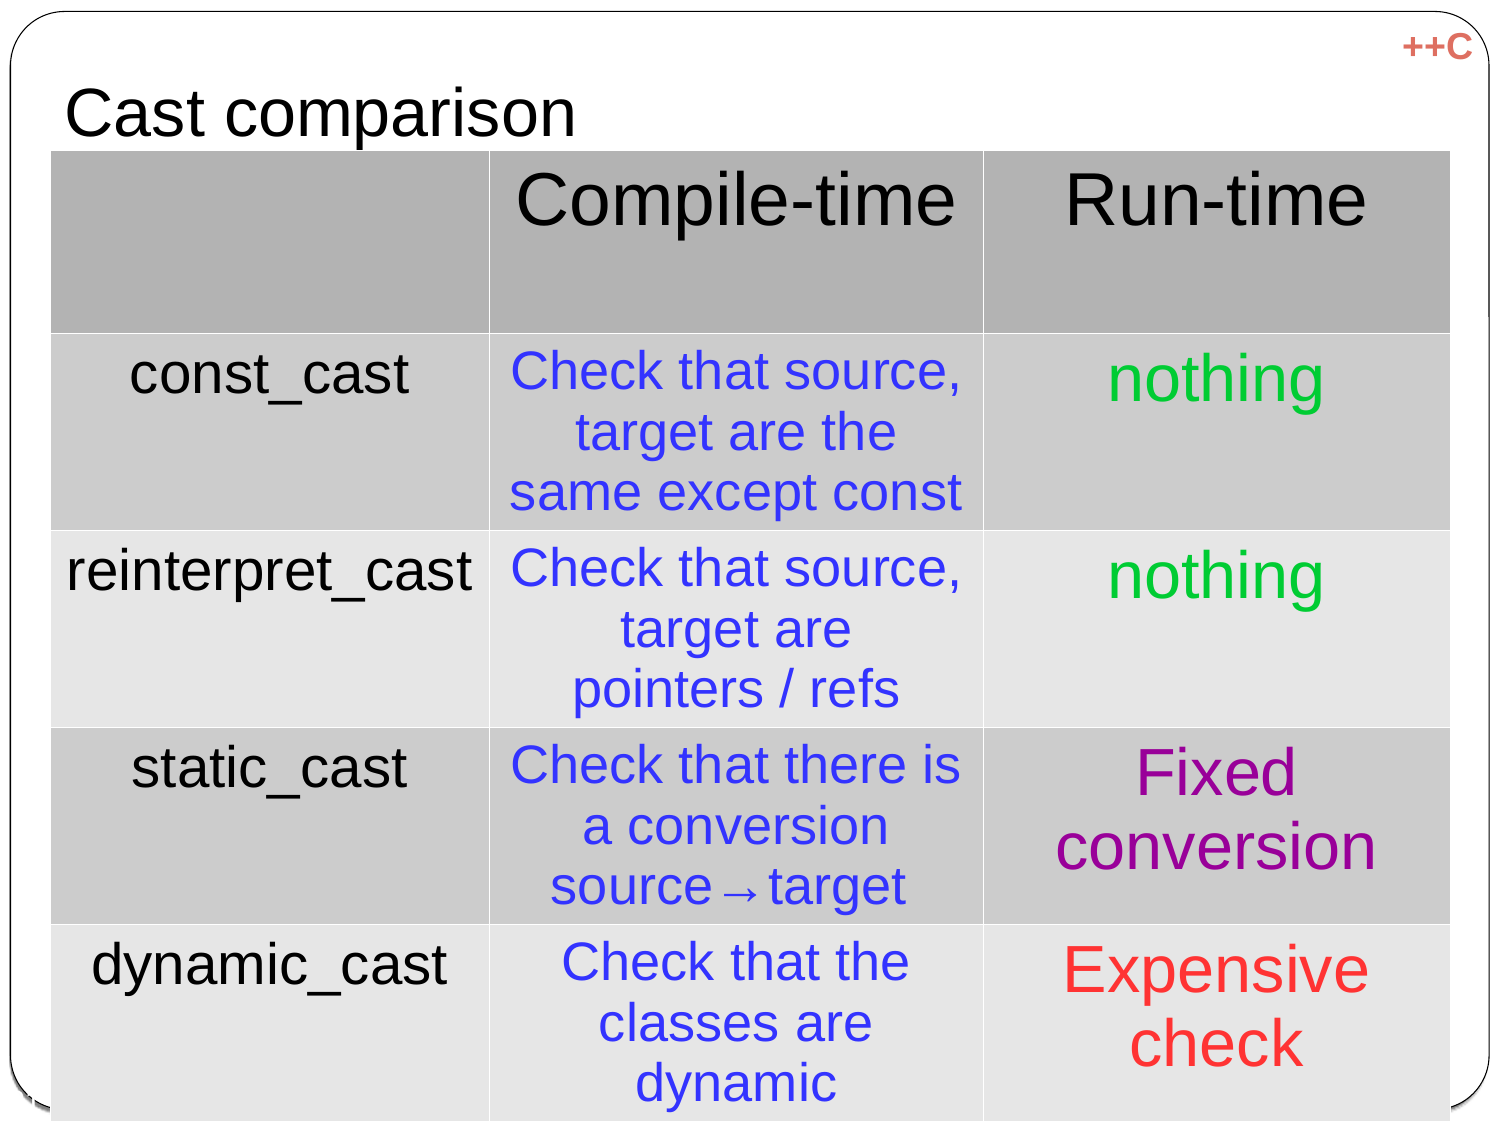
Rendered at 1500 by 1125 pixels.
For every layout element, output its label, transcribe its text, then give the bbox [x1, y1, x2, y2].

table_cell Fixed conversion [984, 728, 1450, 924]
table_header Run-time [984, 151, 1450, 333]
table_cell dynamic_cast [51, 925, 489, 1121]
table_cell static_cast [51, 728, 489, 924]
table_header [51, 151, 489, 333]
table_cell nothing [984, 531, 1450, 727]
table_cell Check that the classes are dynamic [490, 925, 983, 1121]
table_cell nothing [984, 334, 1450, 530]
table_cell Expensive check [984, 925, 1450, 1121]
table_cell Check that there is a conversion source→target [490, 728, 983, 924]
table_header Compile-time [490, 151, 983, 333]
table_cell Check that source, target are the same except const [490, 334, 983, 530]
slide_number <number> [0, 1074, 50, 1125]
table_cell Check that source, target are pointers / refs [490, 531, 983, 727]
title Cast comparison [50, 60, 1450, 150]
table_cell reinterpret_cast [51, 531, 489, 727]
table_cell const_cast [51, 334, 489, 530]
